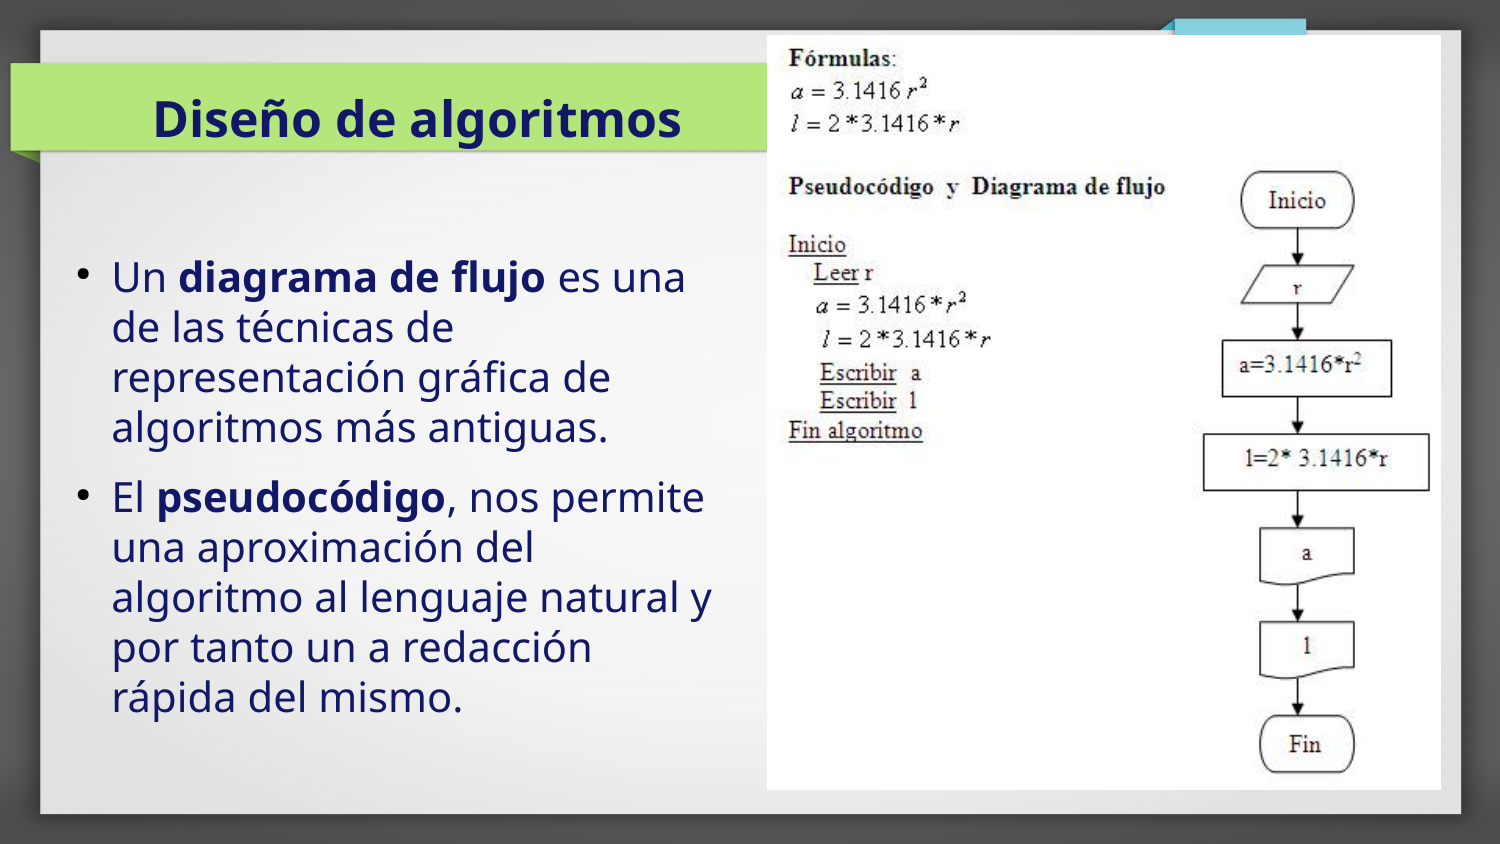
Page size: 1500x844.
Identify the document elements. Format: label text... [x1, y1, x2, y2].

title Diseño de algoritmos [137, 82, 767, 163]
picture [0, 0, 1500, 844]
list Un diagrama de flujo es una de las técnicas de representación gráfica de algoritmos más antiguas. El pseudocódigo, nos permite una aproximación del algoritmo al lenguaje natural y por tanto un a redacción rápida del mismo. [60, 165, 745, 536]
